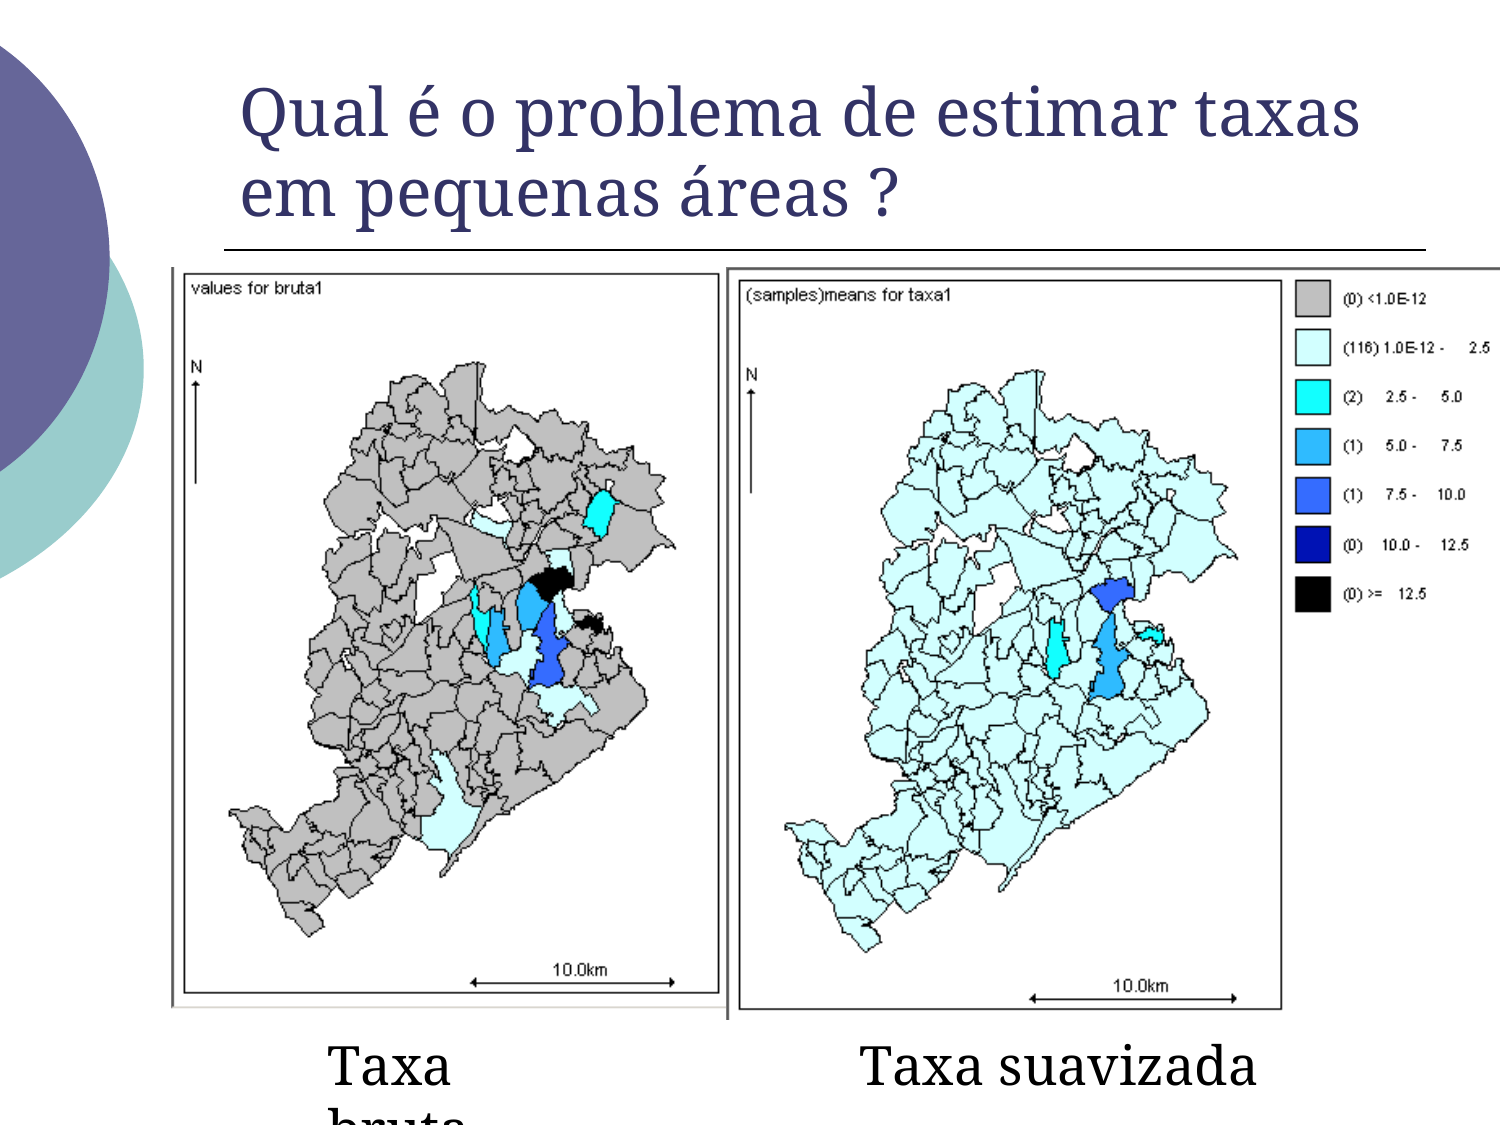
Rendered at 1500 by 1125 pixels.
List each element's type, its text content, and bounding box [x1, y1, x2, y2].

text_box Taxa bruta [312, 1023, 609, 1125]
title Qual é o problema de estimar taxas em pequenas áreas ? [224, 49, 1425, 237]
text_box Taxa suavizada [844, 1023, 1317, 1104]
picture [171, 267, 1500, 1020]
